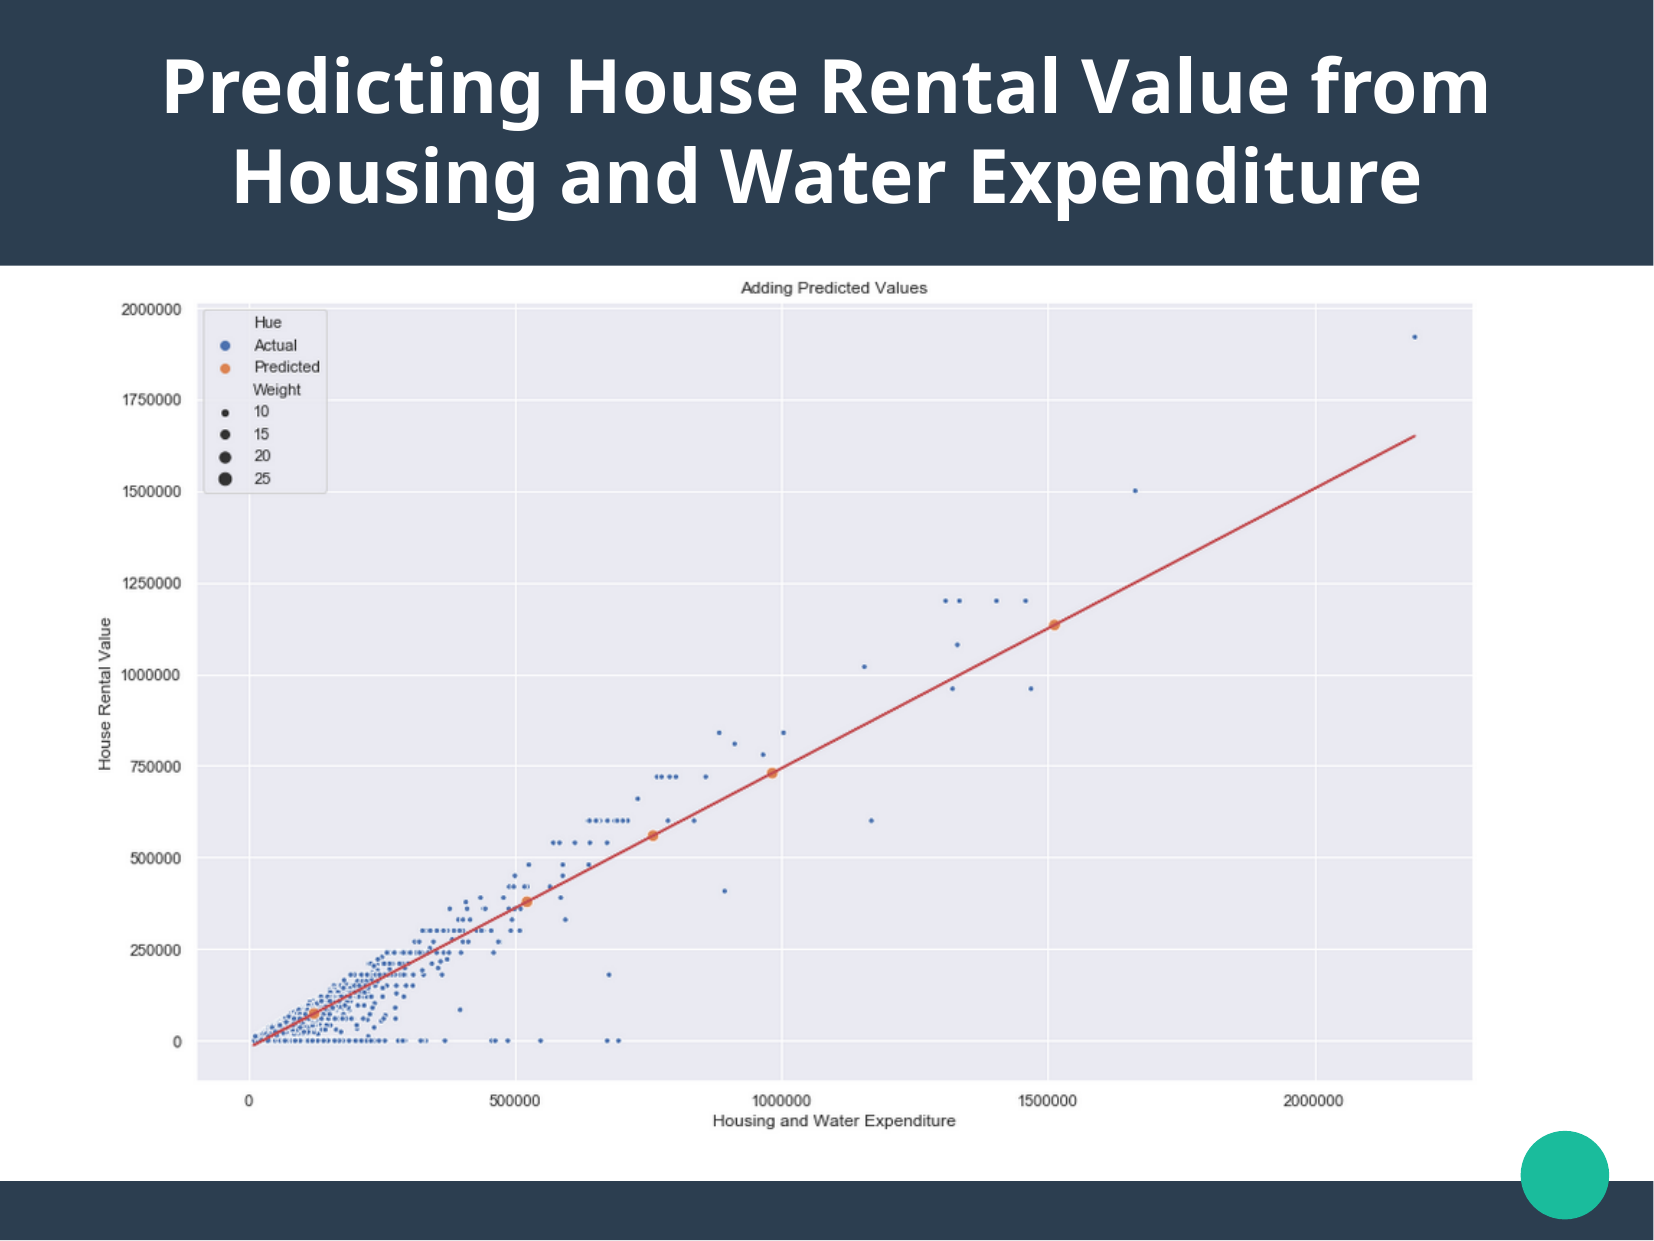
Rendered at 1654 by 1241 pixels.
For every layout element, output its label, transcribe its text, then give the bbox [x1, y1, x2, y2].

picture [47, 275, 1500, 1138]
text_box Predicting House Rental Value from Housing and Water Expenditure [58, 49, 1595, 207]
